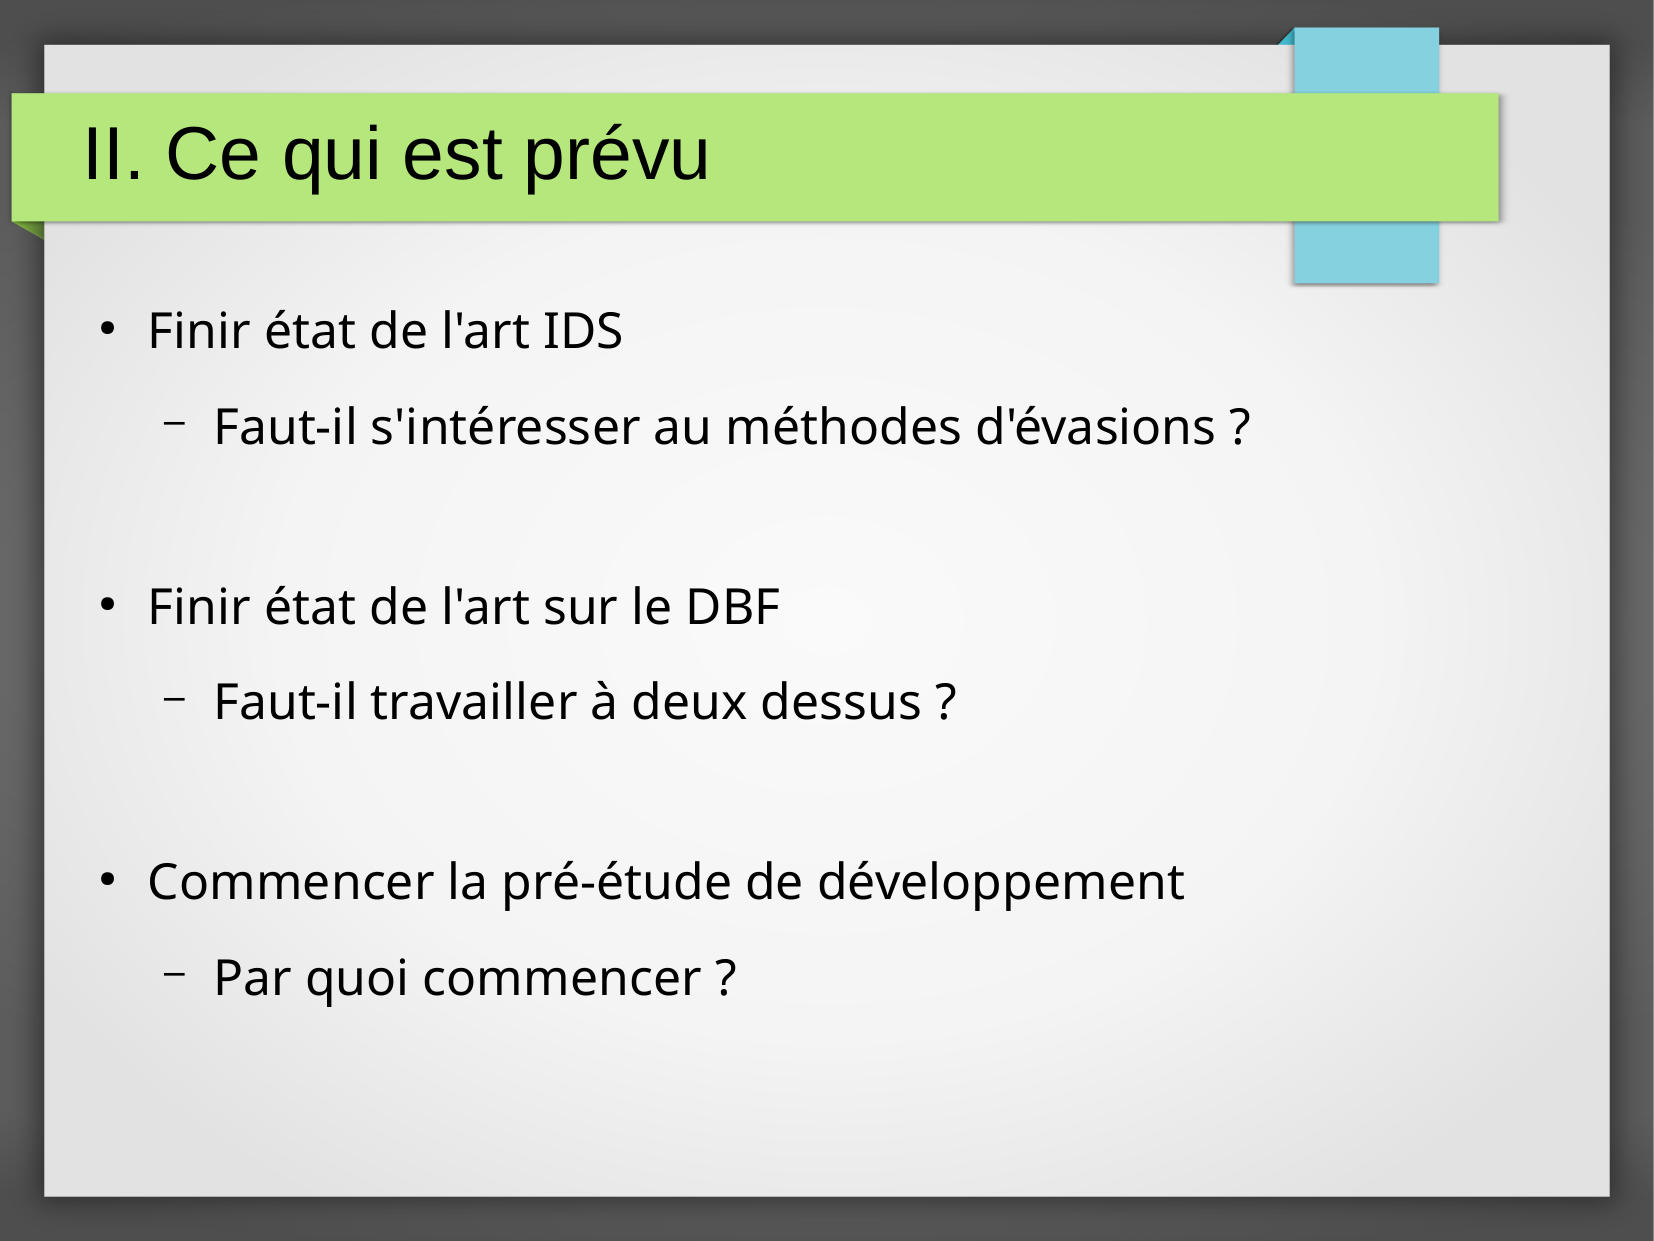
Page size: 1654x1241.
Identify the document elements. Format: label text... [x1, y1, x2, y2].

list Finir état de l'art IDS Faut-il s'intéresser au méthodes d'évasions ? Finir état de l'art sur le DBF Faut-il travailler à deux dessus ? Commencer la pré-étude de développement Par quoi commencer ? [82, 295, 1571, 1015]
picture [0, 0, 1654, 1241]
title II. Ce qui est prévu [82, 94, 1264, 213]
